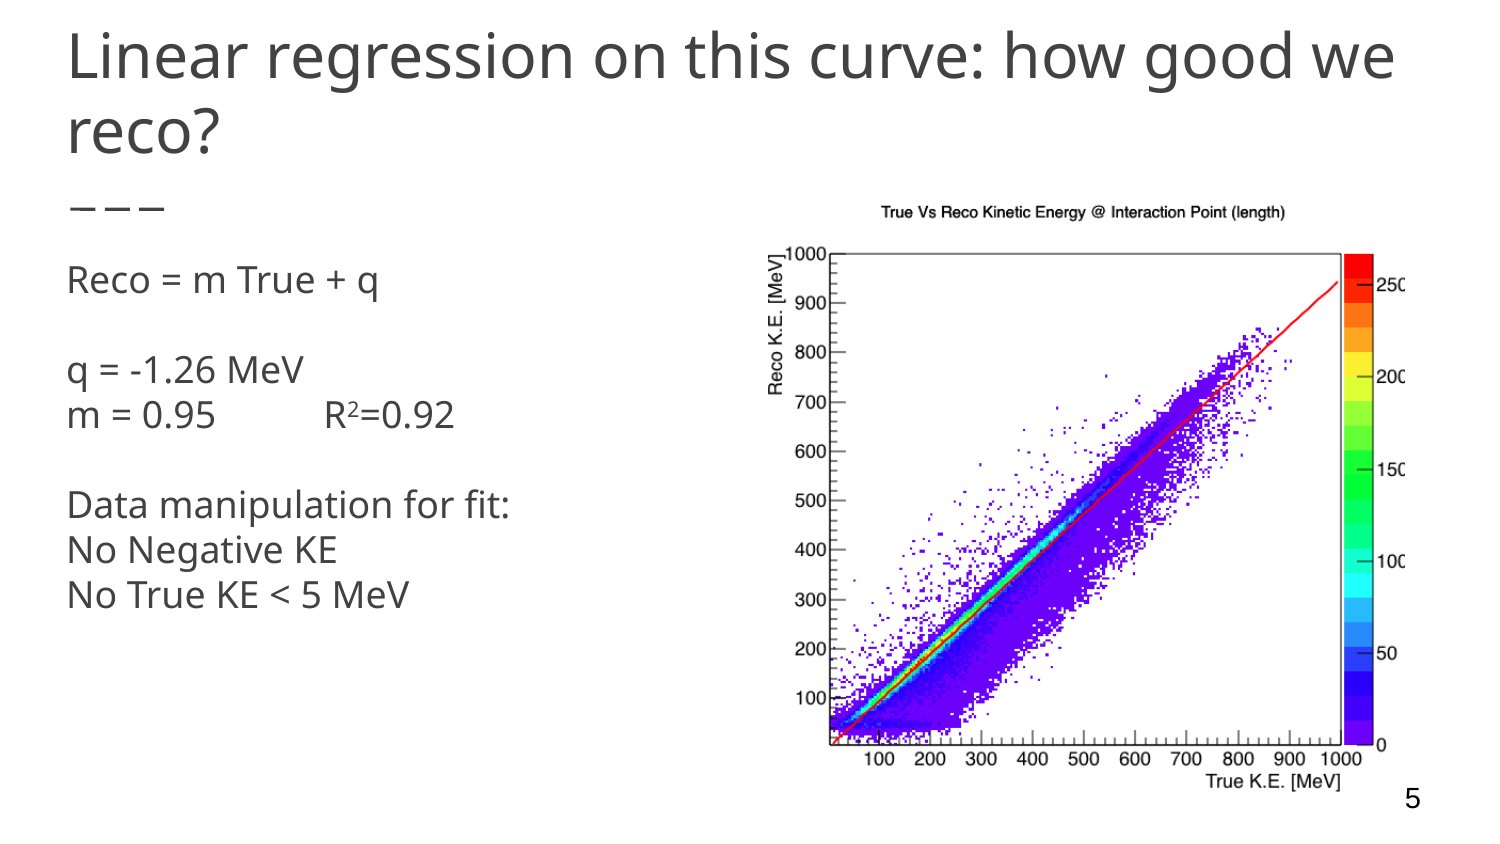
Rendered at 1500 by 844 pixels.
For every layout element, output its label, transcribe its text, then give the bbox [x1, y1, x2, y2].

picture [767, 193, 1405, 807]
list Reco = m True + q q = -1.26 MeV m = 0.95 R2=0.92 Data manipulation for fit: No Negative KE No True KE < 5 MeV [51, 240, 764, 750]
title Linear regression on this curve: how good we reco? [51, 61, 1449, 182]
slide_number <number> [1389, 764, 1480, 830]
